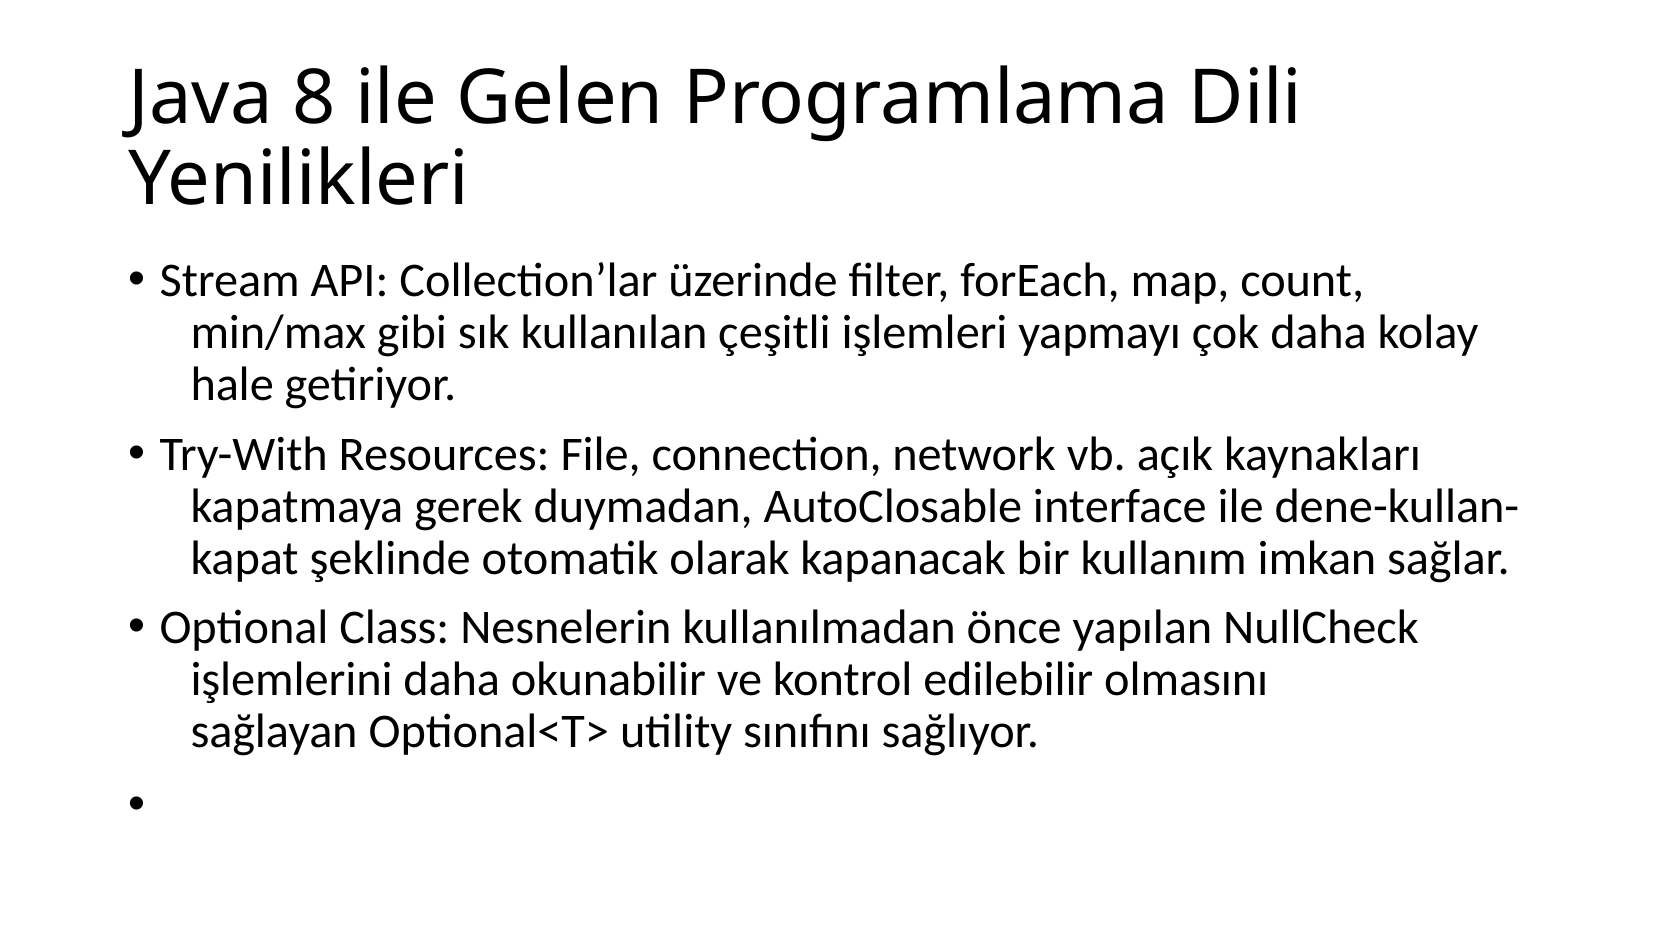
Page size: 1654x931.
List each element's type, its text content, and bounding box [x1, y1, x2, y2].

list Stream API: Collection’lar üzerinde filter, forEach, map, count, min/max gibi sık kullanılan çeşitli işlemleri yapmayı çok daha kolay hale getiriyor. Try-With Resources: File, connection, network vb. açık kaynakları kapatmaya gerek duymadan, AutoClosable interface ile dene-kullan-kapat şeklinde otomatik olarak kapanacak bir kullanım imkan sağlar. Optional Class: Nesnelerin kullanılmadan önce yapılan NullCheck işlemlerini daha okunabilir ve kontrol edilebilir olmasını sağlayan Optional<T> utility sınıfını sağlıyor. [113, 247, 1540, 838]
title Java 8 ile Gelen Programlama Dili Yenilikleri [113, 49, 1540, 230]
